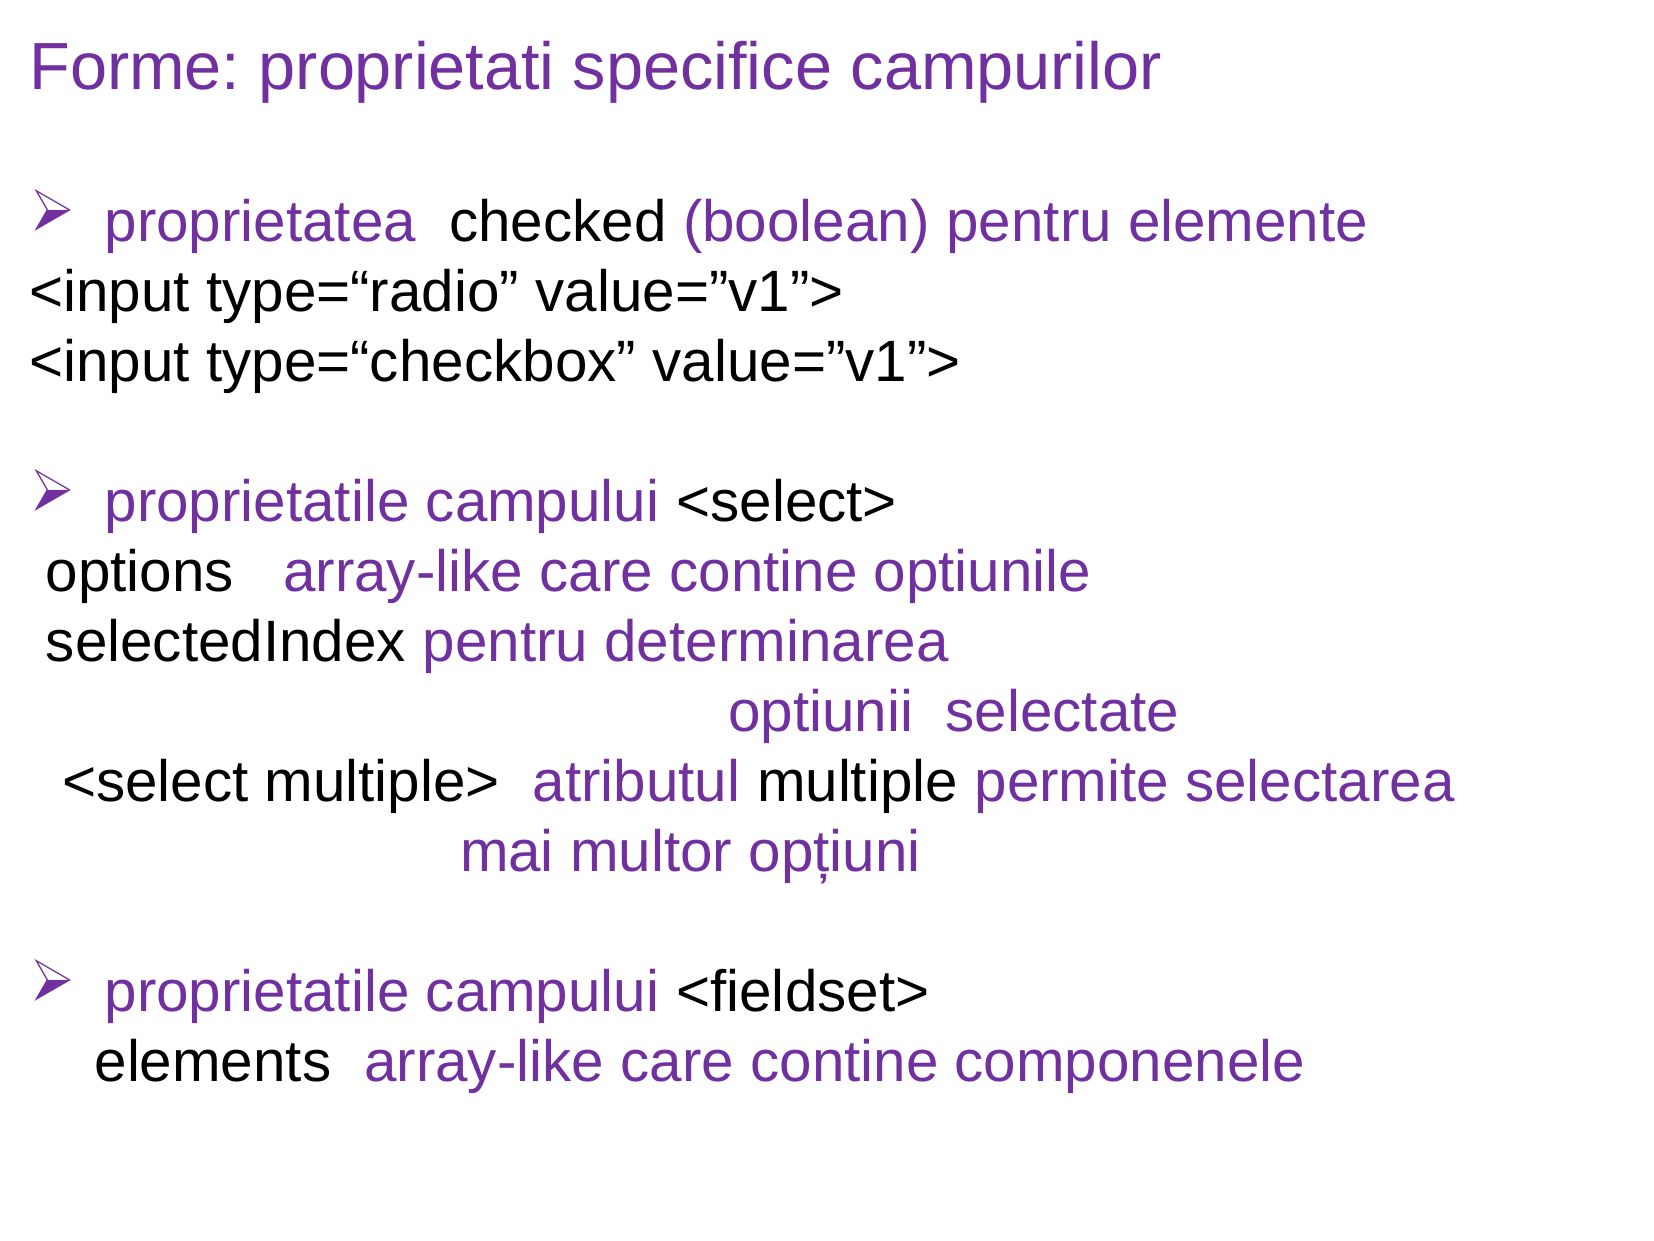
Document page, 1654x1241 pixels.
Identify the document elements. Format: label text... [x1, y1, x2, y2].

text_box Forme: proprietati specifice campurilor proprietatea checked (boolean) pentru elemente <input type=“radio” value=”v1”> <input type=“checkbox” value=”v1”> proprietatile campului <select> options array-like care contine optiunile selectedIndex pentru determinarea optiunii selectate <select multiple> atributul multiple permite selectarea mai multor opțiuni proprietatile campului <fieldset> elements array-like care contine componenele [14, 15, 1654, 1241]
